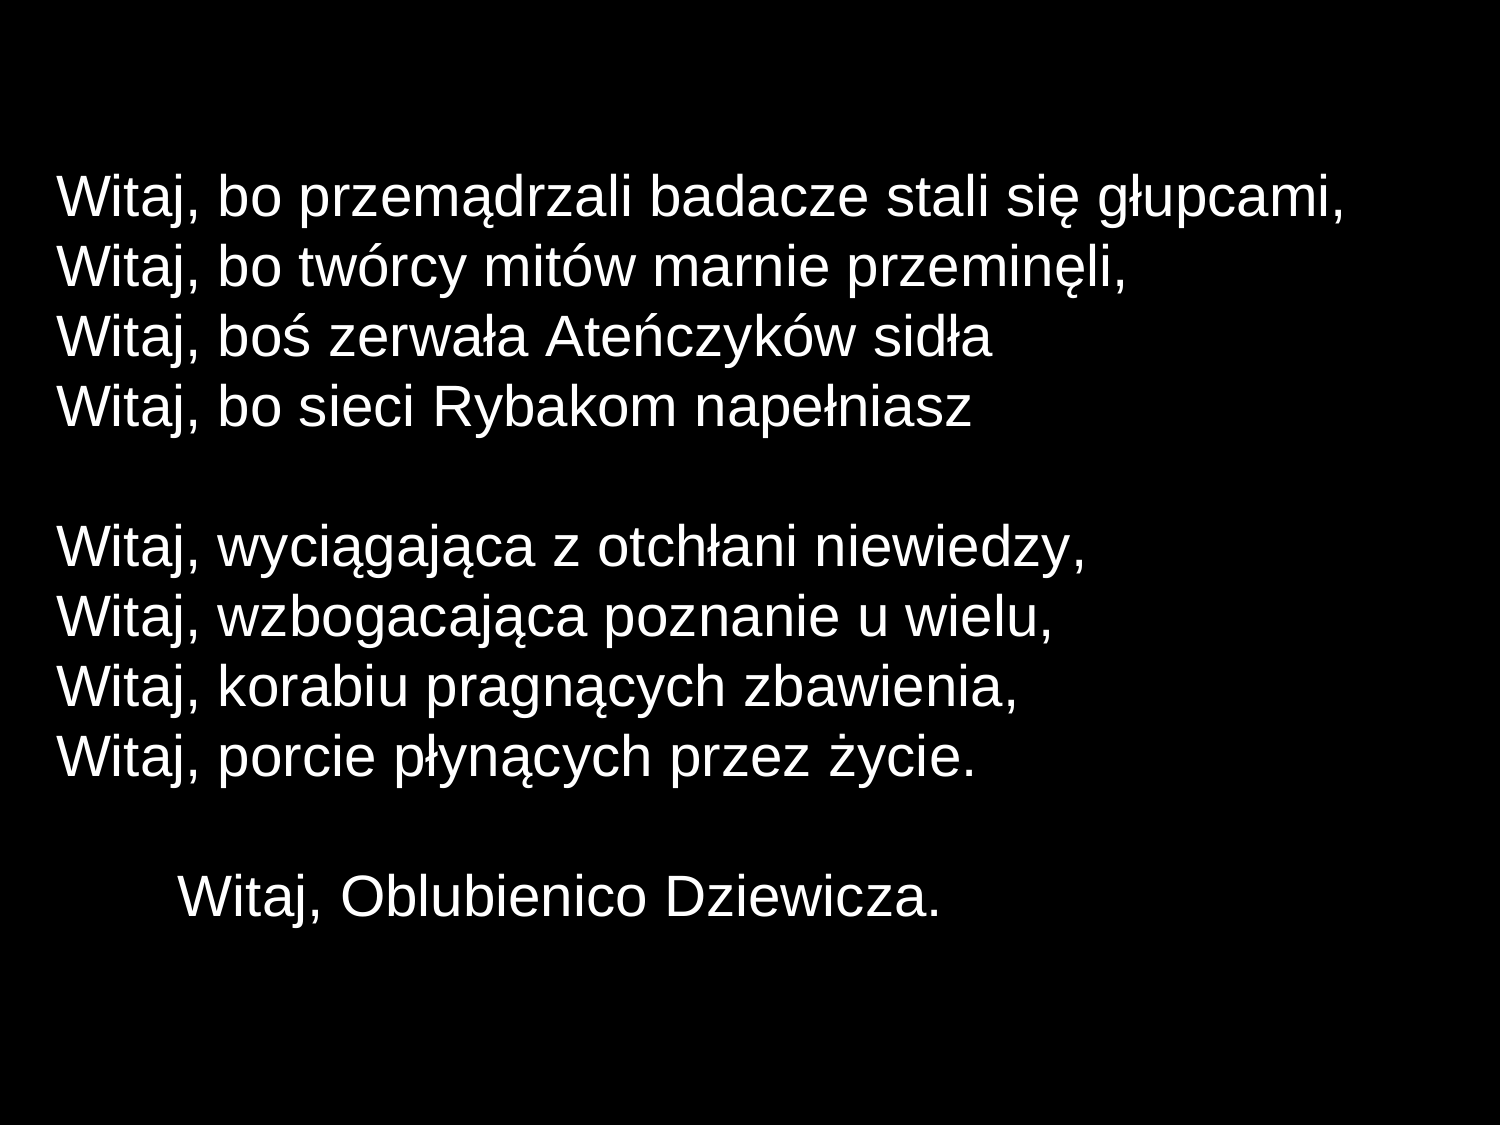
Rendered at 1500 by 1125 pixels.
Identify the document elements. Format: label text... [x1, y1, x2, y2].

text_box Witaj, bo przemądrzali badacze stali się głupcami, Witaj, bo twórcy mitów marnie przeminęli, Witaj, boś zerwała Ateńczyków sidła Witaj, bo sieci Rybakom napełniasz Witaj, wyciągająca z otchłani niewiedzy, Witaj, wzbogacająca poznanie u wielu, Witaj, korabiu pragnących zbawienia, Witaj, porcie płynących przez życie. Witaj, Oblubienico Dziewicza. [41, 150, 1489, 936]
